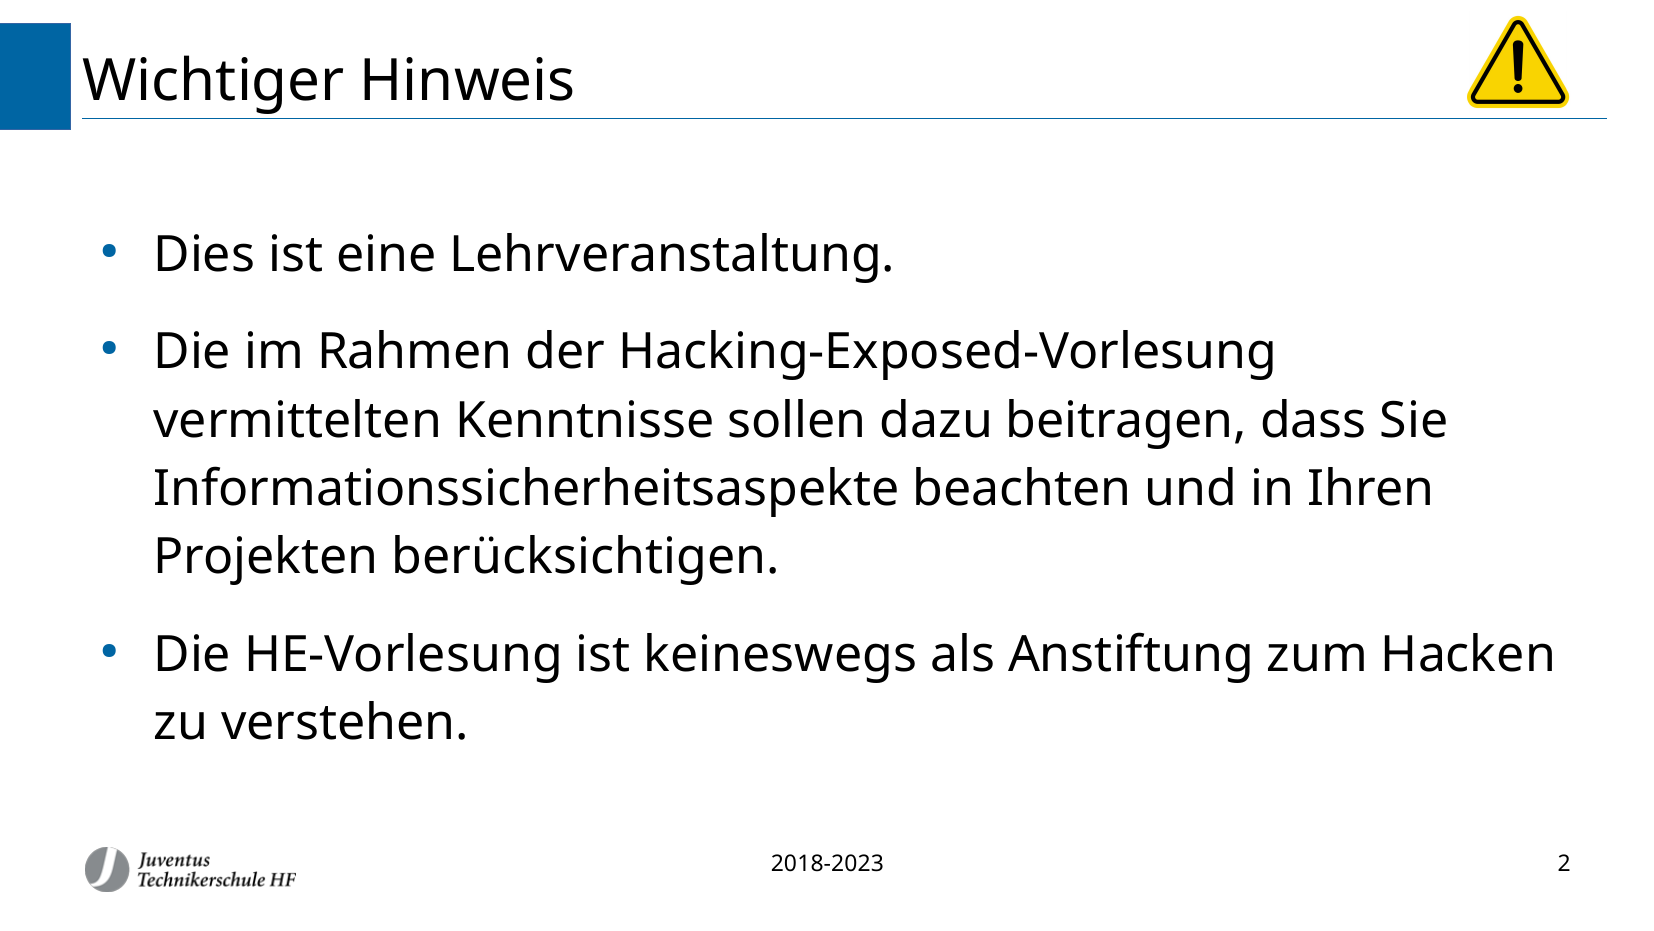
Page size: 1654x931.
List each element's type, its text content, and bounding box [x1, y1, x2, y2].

picture [85, 847, 296, 892]
title Wichtiger Hinweis [82, 37, 1571, 119]
list Dies ist eine Lehrveranstaltung. Die im Rahmen der Hacking-Exposed-Vorlesung vermittelten Kenntnisse sollen dazu beitragen, dass Sie Informationssicherheitsaspekte beachten und in Ihren Projekten berücksichtigen. Die HE-Vorlesung ist keineswegs als Anstiftung zum Hacken zu verstehen. [82, 217, 1571, 758]
picture [1464, 11, 1571, 113]
